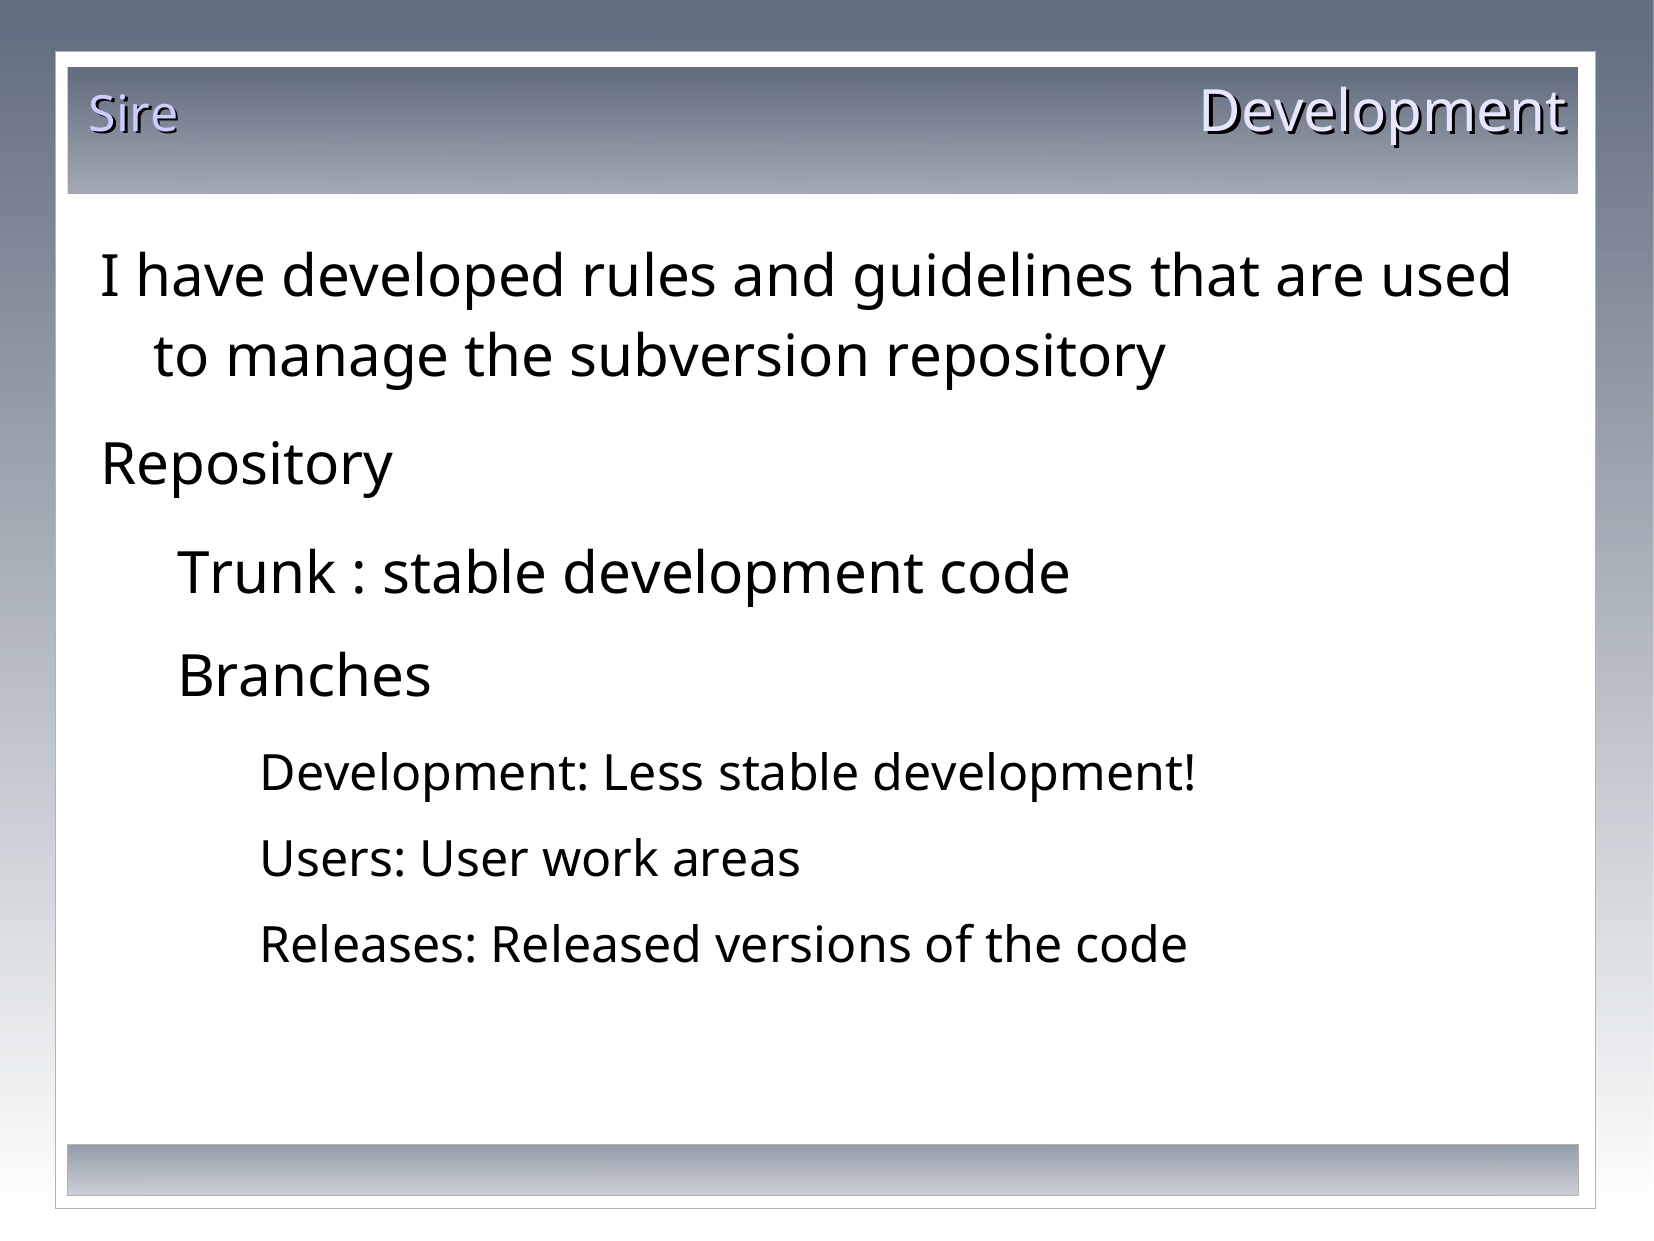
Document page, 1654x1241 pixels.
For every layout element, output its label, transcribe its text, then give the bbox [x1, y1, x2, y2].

title Development [567, 68, 1567, 196]
list I have developed rules and guidelines that are used to manage the subversion repository Repository Trunk : stable development code Branches Development: Less stable development! Users: User work areas Releases: Released versions of the code [82, 234, 1571, 1119]
picture [0, 0, 1654, 1241]
